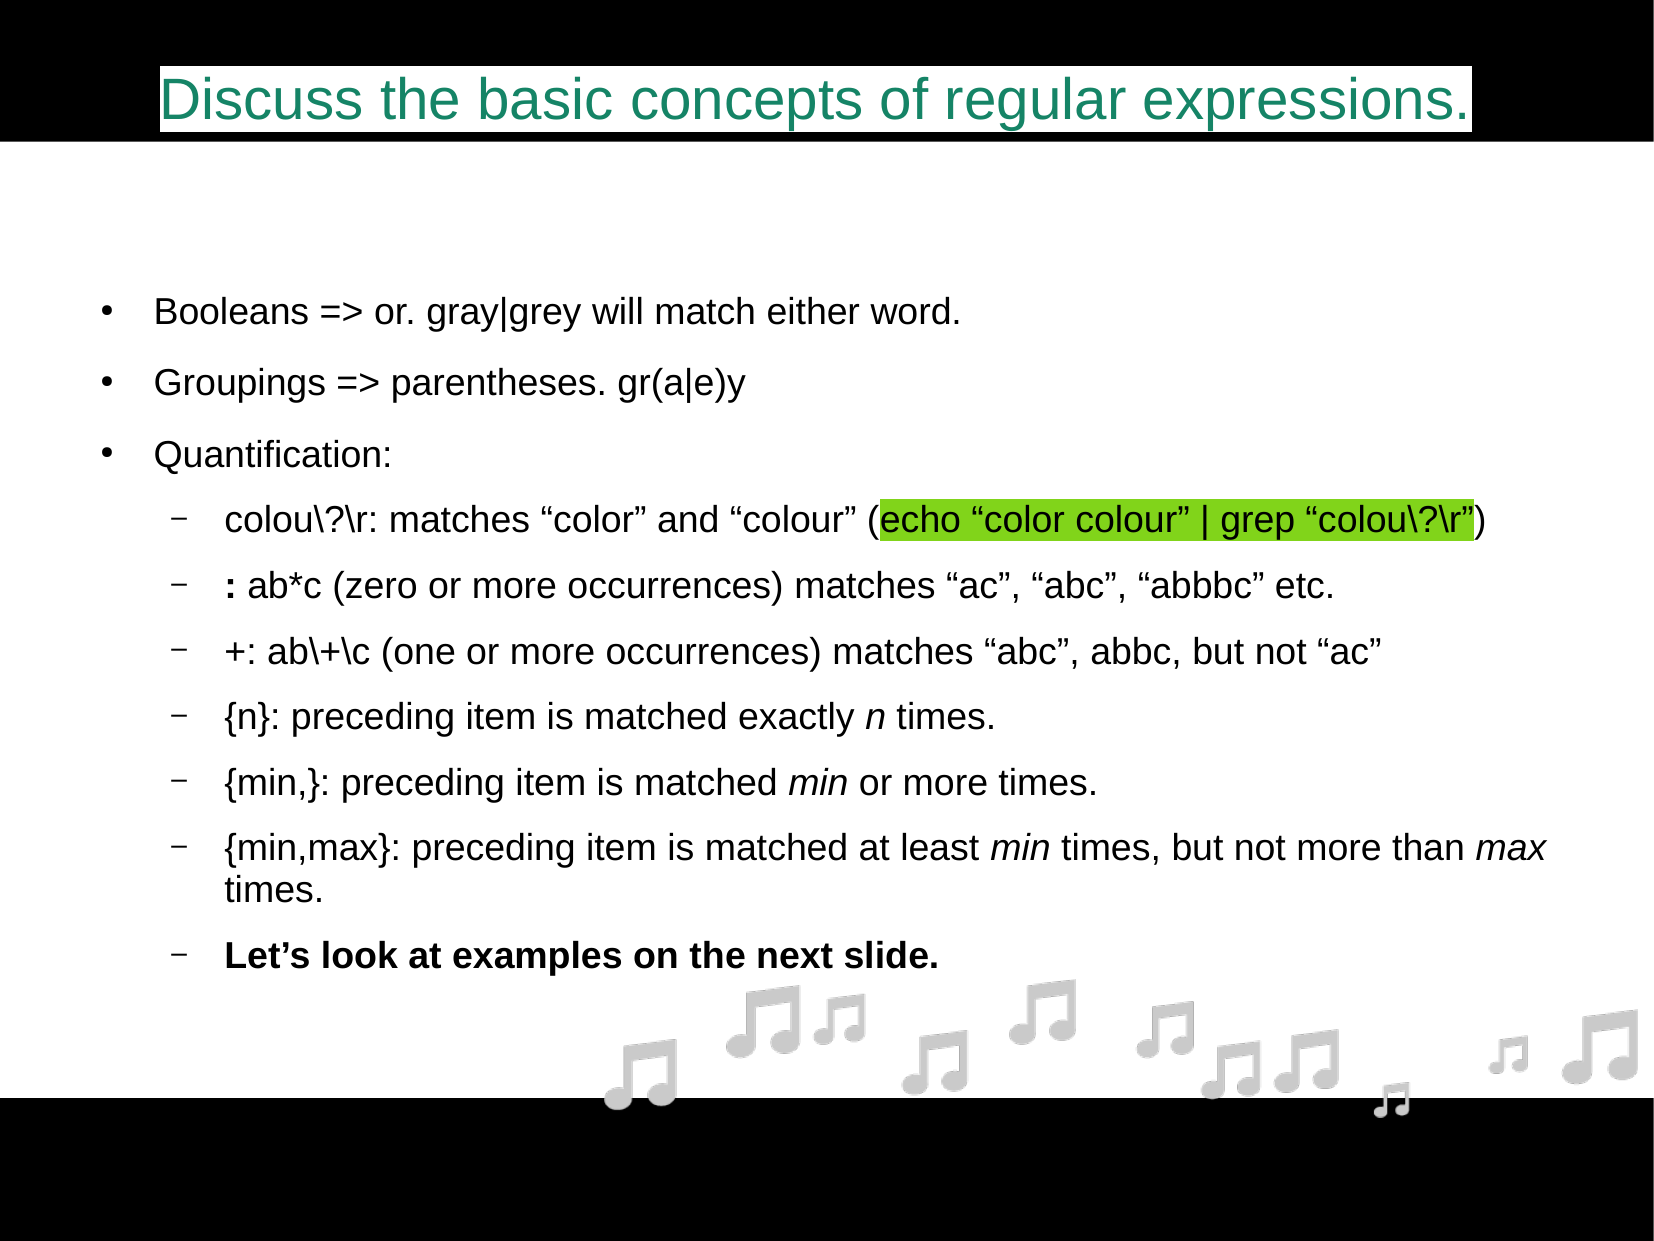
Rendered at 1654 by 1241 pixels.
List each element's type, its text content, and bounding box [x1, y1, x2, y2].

title Discuss the basic concepts of regular expressions. [71, 38, 1561, 159]
list Booleans => or. gray|grey will match either word. Groupings => parentheses. gr(a|e)y Quantification: colou\?\r: matches “color” and “colour” (echo “color colour” | grep “colou\?\r”) : ab*c (zero or more occurrences) matches “ac”, “abc”, “abbbc” etc. +: ab\+\c (one or more occurrences) matches “abc”, abbc, but not “ac” {n}: preceding item is matched exactly n times. {min,}: preceding item is matched min or more times. {min,max}: preceding item is matched at least min times, but not more than max times. Let’s look at examples on the next slide. [82, 290, 1571, 1010]
